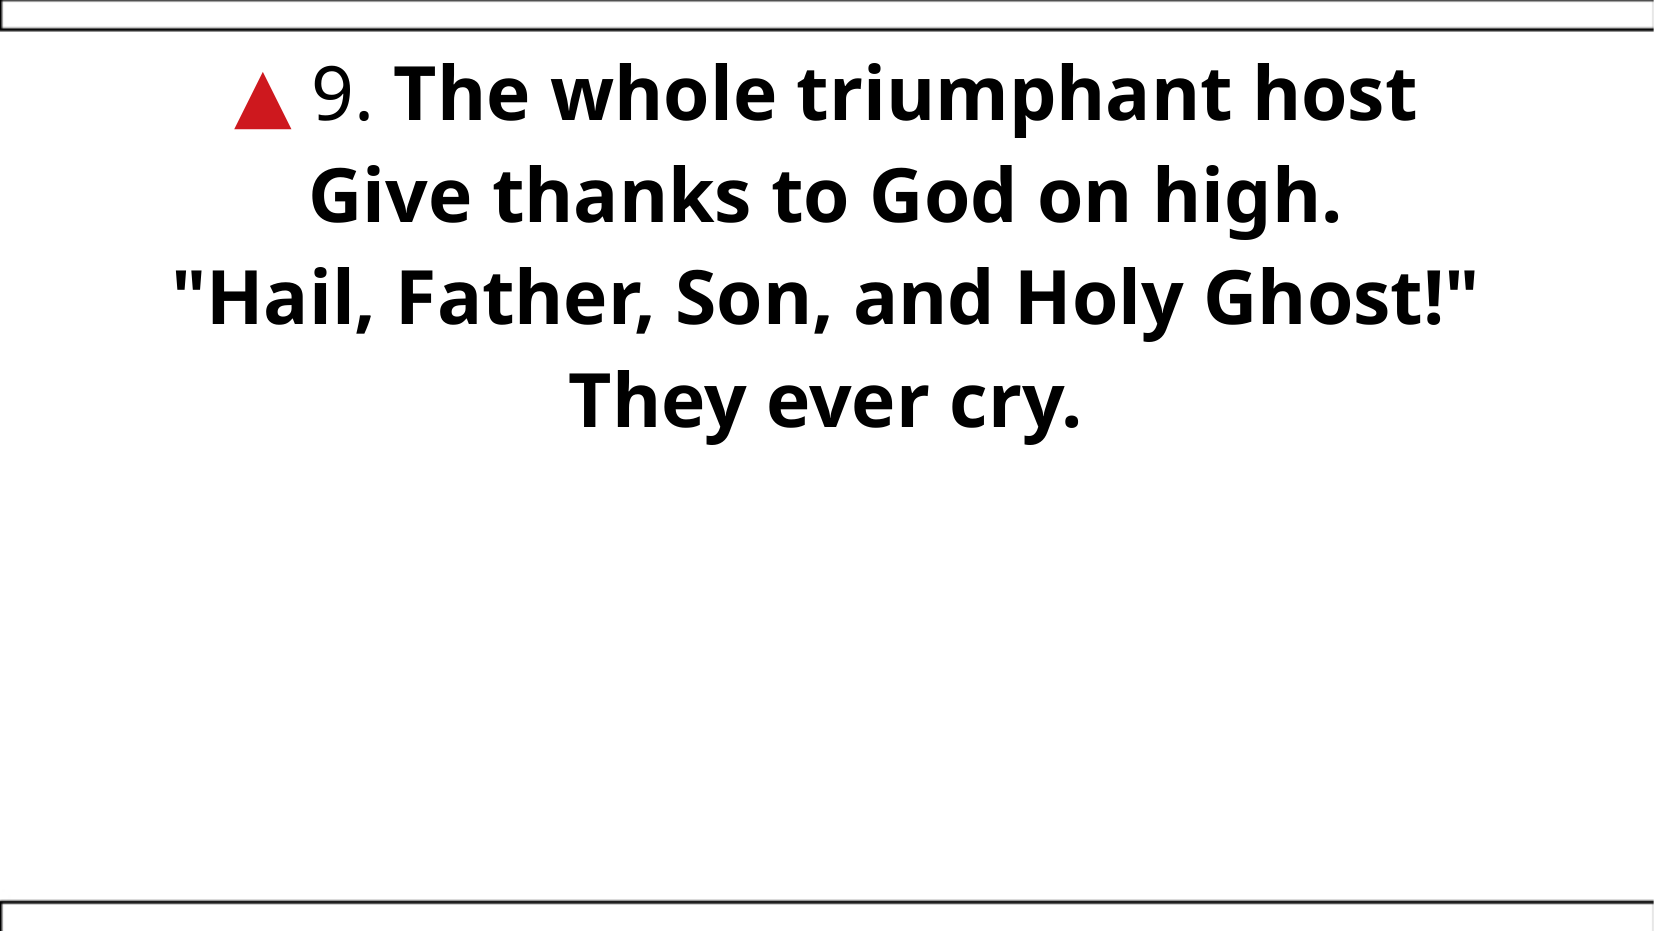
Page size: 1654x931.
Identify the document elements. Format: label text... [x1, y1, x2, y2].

picture [0, 0, 1654, 931]
text_box ▲ 9. The whole triumphant host Give thanks to God on high. "Hail, Father, Son, and Holy Ghost!" They ever cry. [106, 32, 1547, 447]
